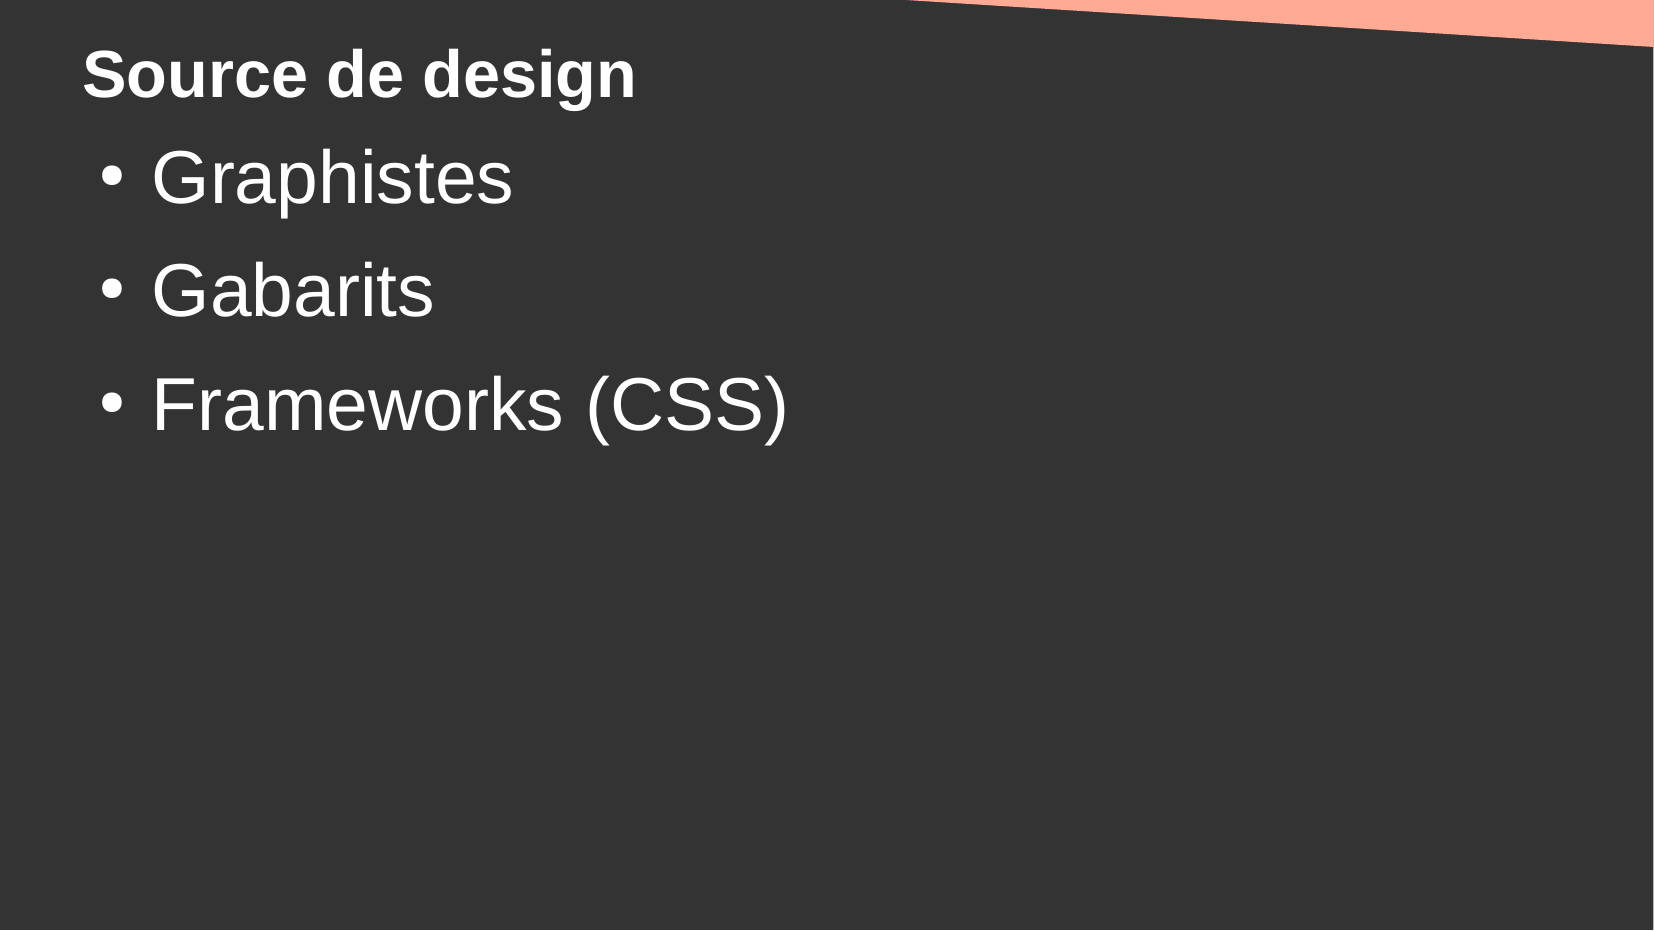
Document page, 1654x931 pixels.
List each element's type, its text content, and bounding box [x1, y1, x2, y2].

list Graphistes Gabarits Frameworks (CSS) [80, 135, 1620, 827]
title Source de design [82, 37, 1571, 114]
text_box [905, 0, 1654, 47]
